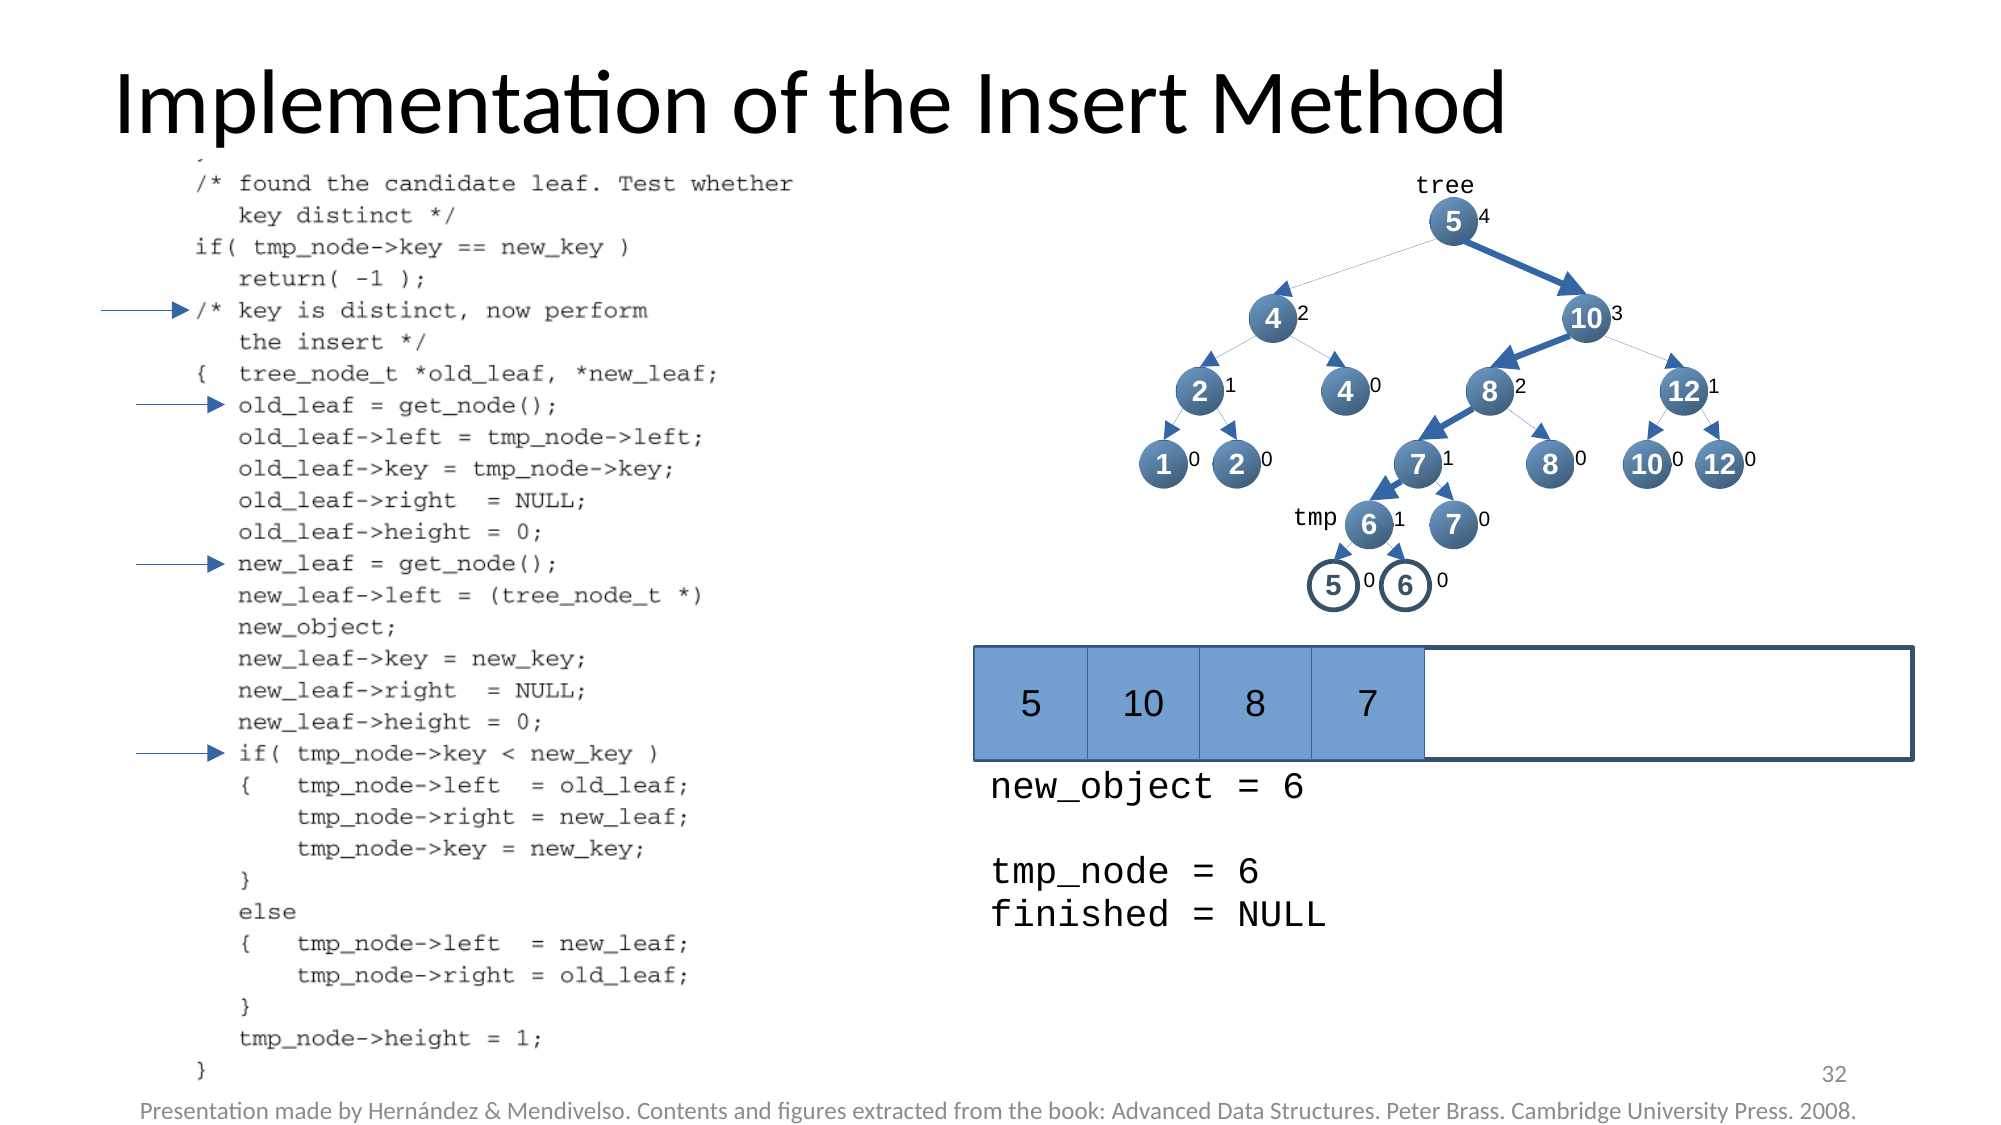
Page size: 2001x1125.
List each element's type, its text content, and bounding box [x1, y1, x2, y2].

text_box 2 [1297, 294, 1310, 337]
text_box 0 [1188, 439, 1201, 482]
text_box 4 [1248, 294, 1297, 343]
text_box 10 [1562, 294, 1611, 343]
text_box 0 [1744, 439, 1757, 482]
text_box 12 [1695, 440, 1744, 489]
text_box 0 [1261, 439, 1274, 482]
text_box 2 [1175, 366, 1224, 416]
text_box 4 [1478, 197, 1491, 240]
text_box 0 [1369, 366, 1382, 409]
text_box 0 [1363, 561, 1376, 604]
text_box 3 [1611, 294, 1624, 337]
text_box 8 [1526, 439, 1575, 489]
text_box 1 [1708, 367, 1721, 410]
text_box 8 [1199, 647, 1311, 760]
text_box 6 [1353, 500, 1393, 550]
text_box 5 [974, 647, 1088, 760]
text_box 5 [1309, 561, 1358, 610]
text_box 10 [1088, 647, 1199, 760]
text_box tree [1400, 165, 1490, 209]
text_box 0 [1478, 500, 1491, 543]
text_box 1 [1393, 500, 1407, 543]
text_box 7 [1311, 647, 1425, 760]
text_box 1 [1442, 439, 1455, 482]
text_box 10 [1622, 440, 1672, 489]
text_box 1 [1224, 366, 1237, 409]
text_box 2 [1514, 367, 1527, 410]
text_box 4 [1321, 367, 1369, 416]
text_box 5 [1429, 197, 1478, 246]
text_box 7 [1393, 439, 1442, 489]
text_box 0 [1575, 439, 1588, 482]
text_box 1 [1139, 439, 1188, 489]
text_box 2 [1212, 439, 1261, 489]
text_box 0 [1436, 561, 1449, 604]
text_box tmp [1278, 497, 1353, 541]
picture [142, 159, 826, 1087]
text_box Presentation made by Hernández & Mendivelso. Contents and figures extracted from the book: Advanced Data Structures. Peter Brass. Cambridge University Press. 2008. [0, 1100, 2000, 1119]
text_box 7 [1429, 500, 1478, 550]
text_box new_object = 6 tmp_node = 6 finished = NULL [975, 759, 1913, 1023]
text_box 0 [1672, 440, 1685, 483]
title Implementation of the Insert Method [113, 2, 1839, 152]
text_box 12 [1659, 367, 1708, 416]
text_box 8 [1465, 367, 1514, 416]
text_box 6 [1381, 561, 1430, 610]
